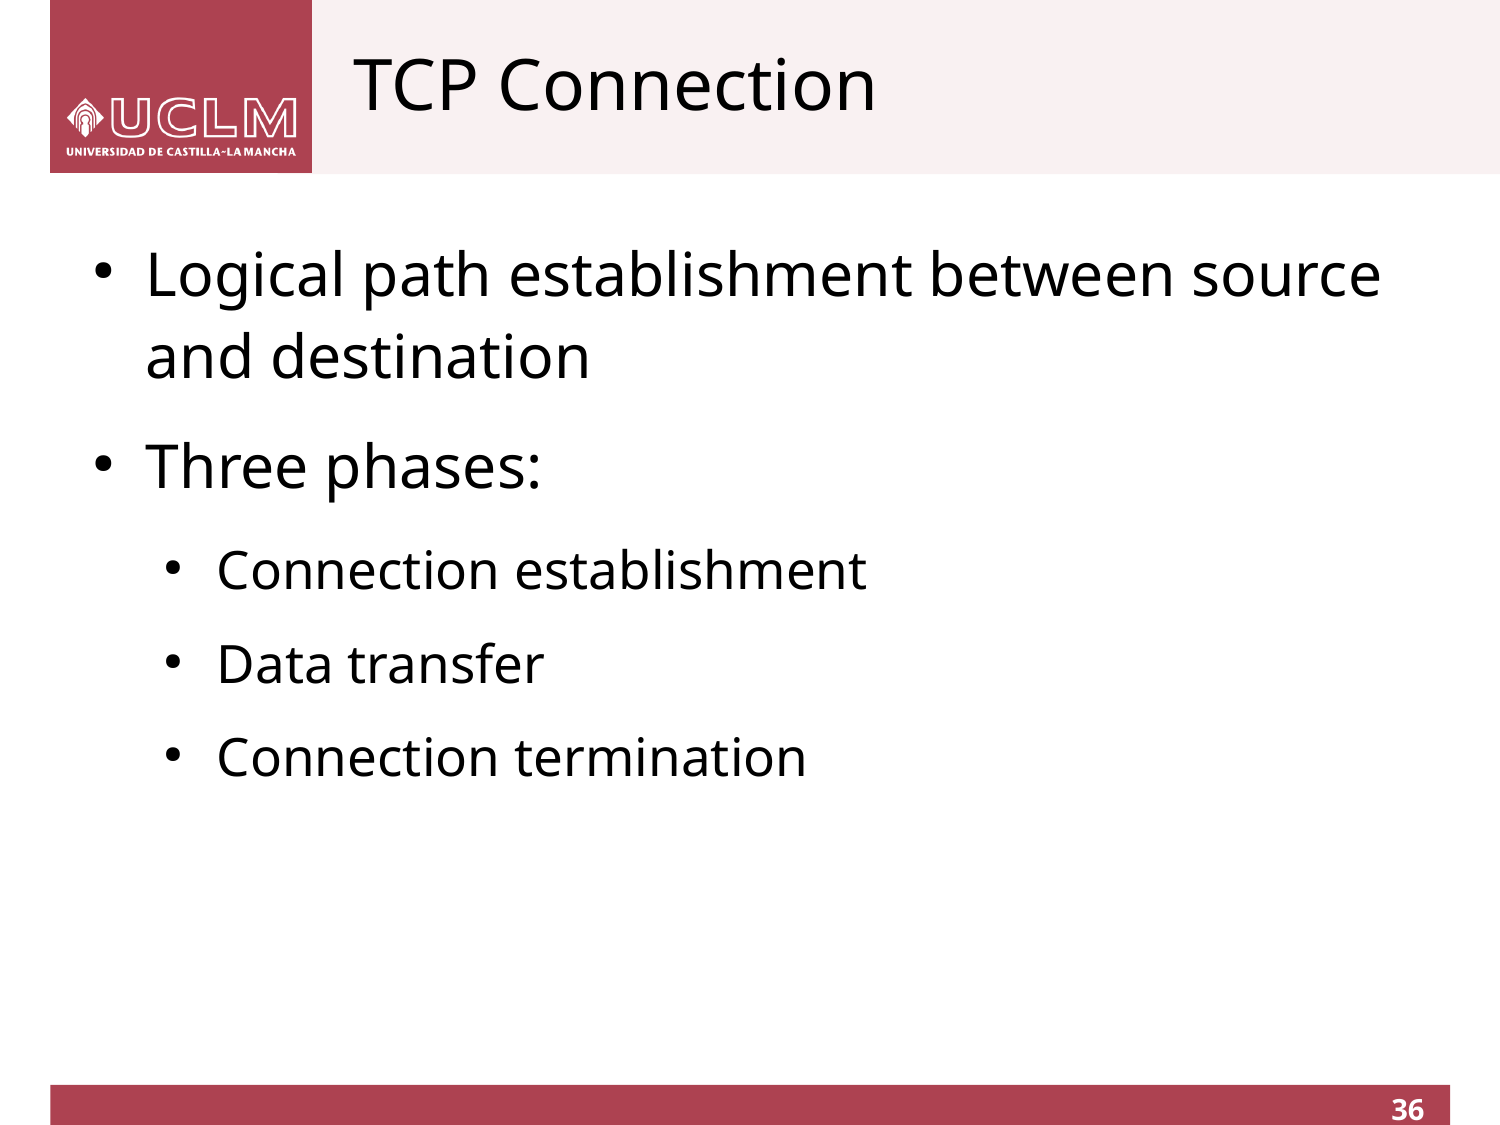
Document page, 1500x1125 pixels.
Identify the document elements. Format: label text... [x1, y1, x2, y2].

list Logical path establishment between source and destination Three phases: Connection establishment Data transfer Connection termination [74, 231, 1425, 884]
picture [50, 0, 312, 173]
title TCP Connection [353, 6, 1425, 168]
